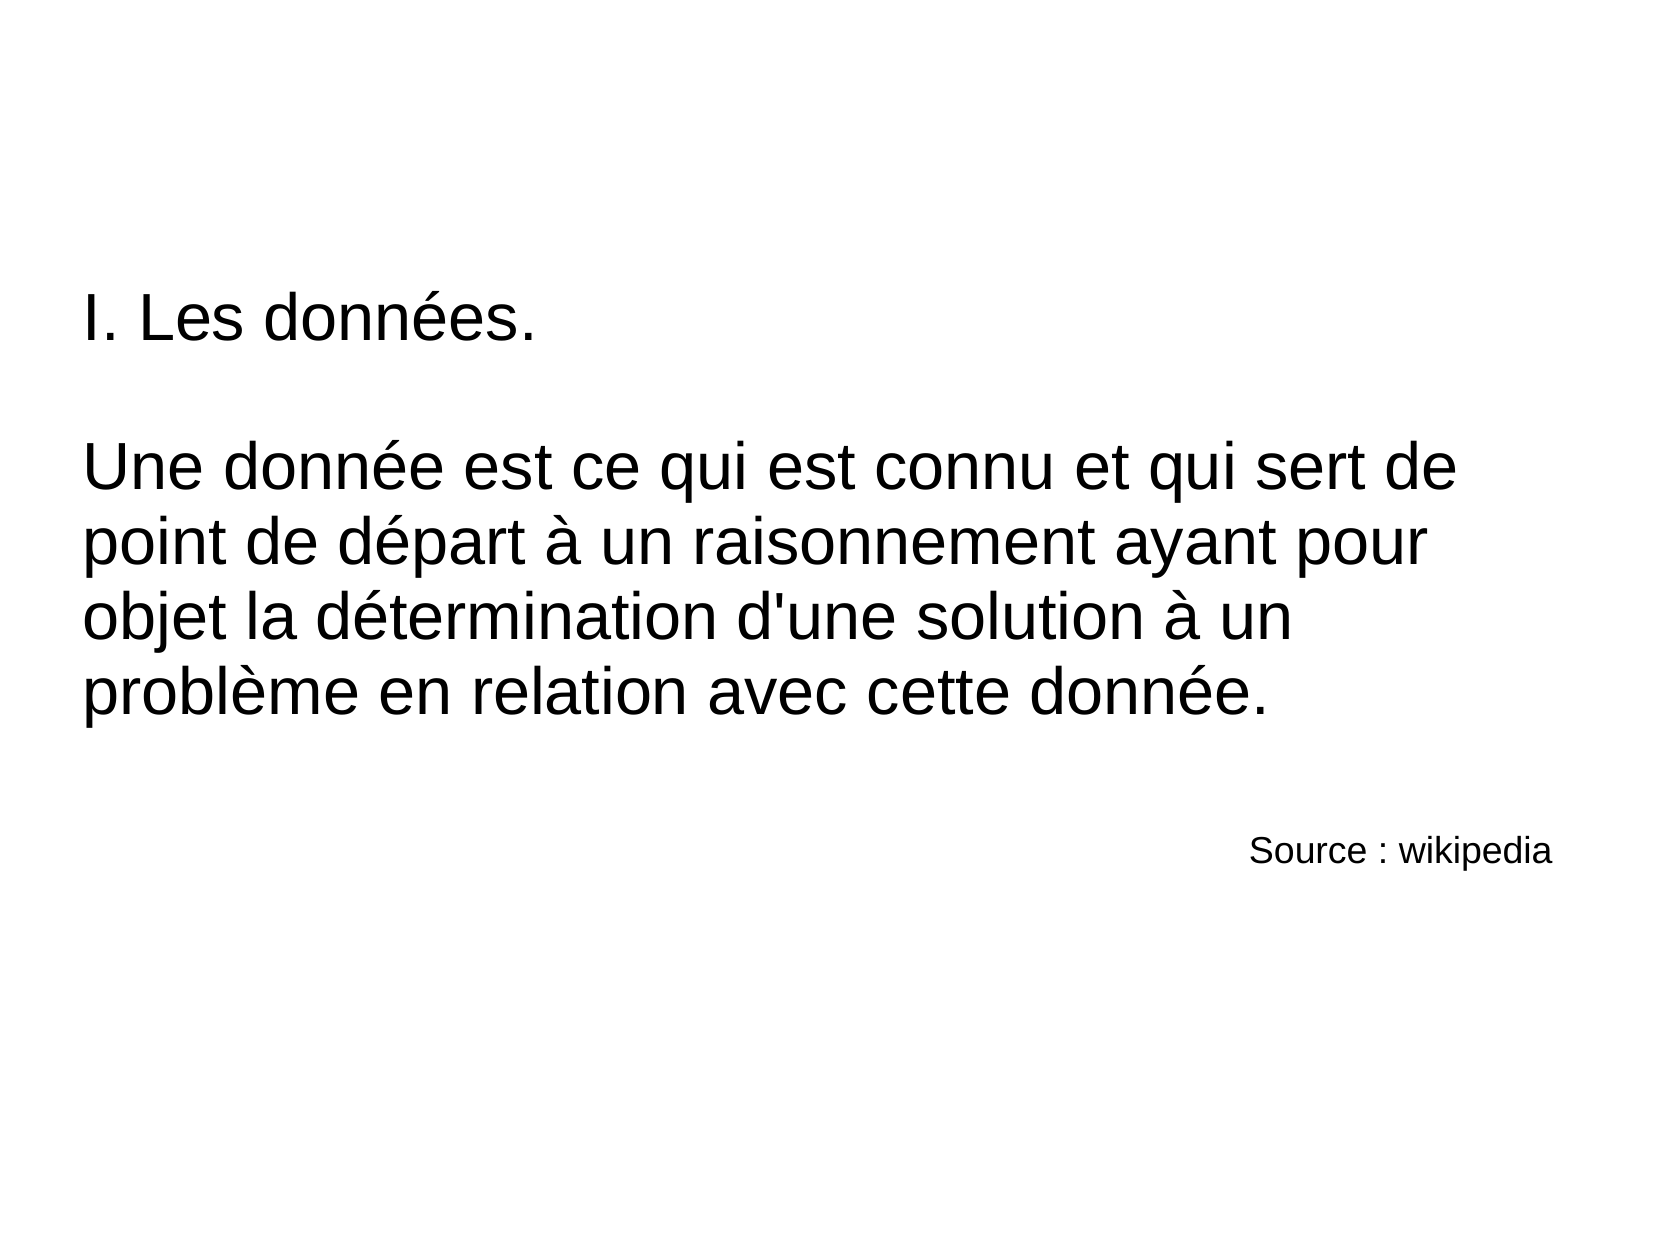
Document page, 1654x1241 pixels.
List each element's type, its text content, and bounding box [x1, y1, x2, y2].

subtitle I. Les données. Une donnée est ce qui est connu et qui sert de point de départ à un raisonnement ayant pour objet la détermination d'une solution à un problème en relation avec cette donnée. Source : wikipedia [82, 49, 1571, 1109]
